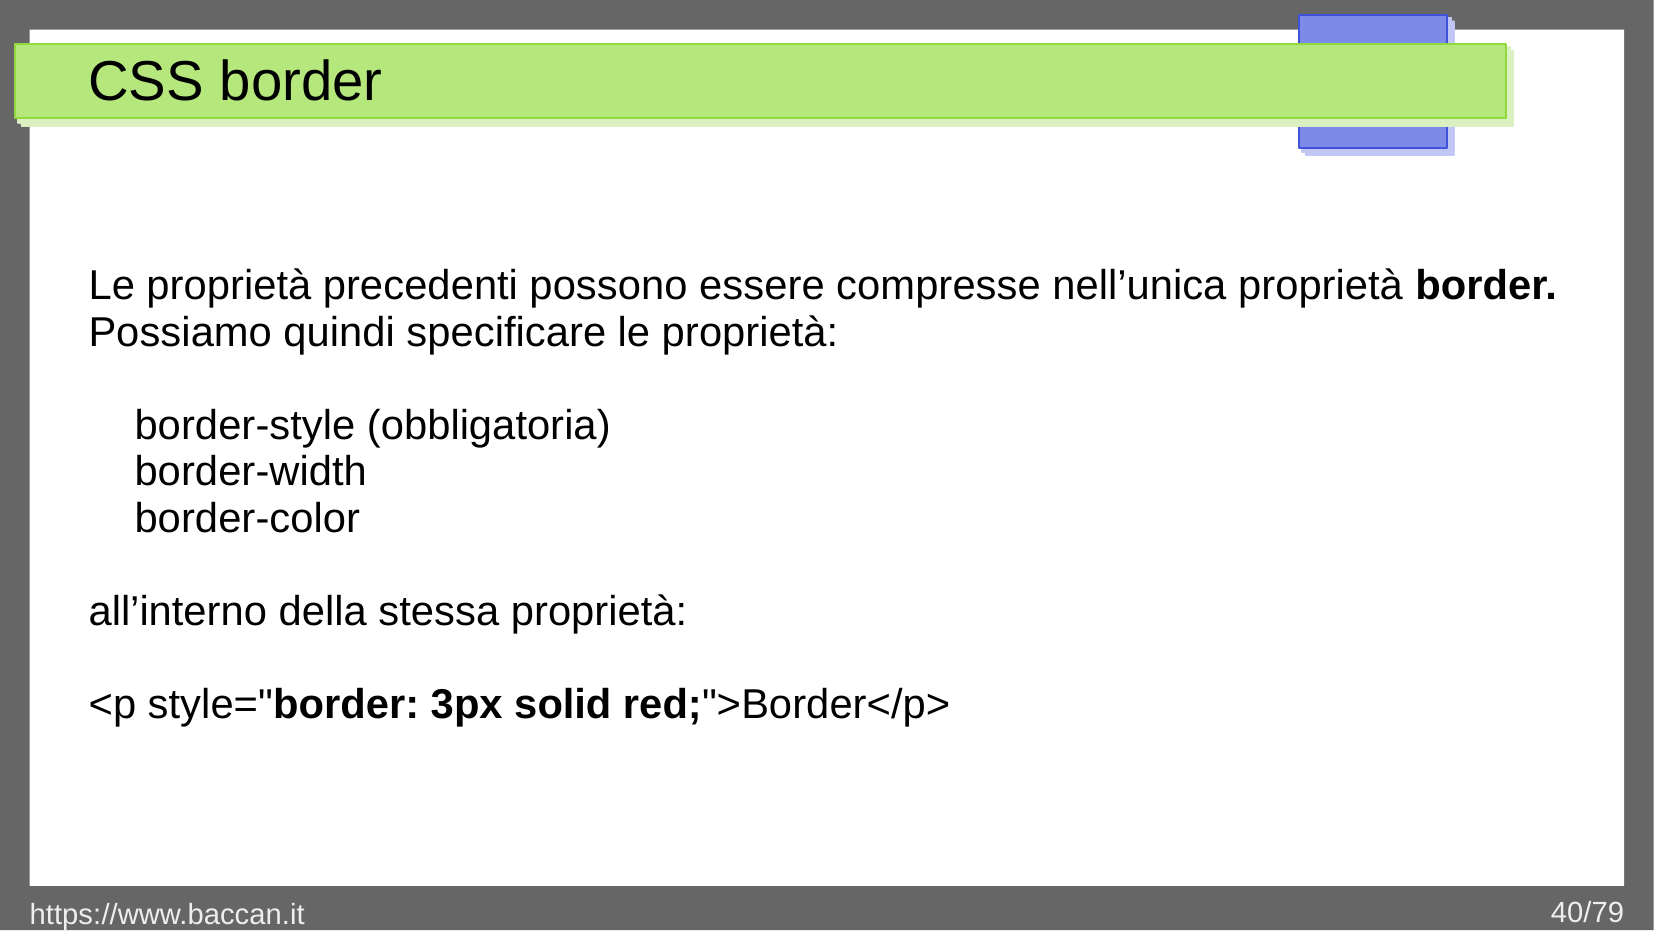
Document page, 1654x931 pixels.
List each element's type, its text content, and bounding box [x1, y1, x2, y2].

title CSS border [88, 44, 1506, 119]
text_box Le proprietà precedenti possono essere compresse nell’unica proprietà border. Possiamo quindi specificare le proprietà: border-style (obbligatoria) border-width border-color all’interno della stessa proprietà: <p style="border: 3px solid red;">Border</p> [88, 169, 1565, 820]
